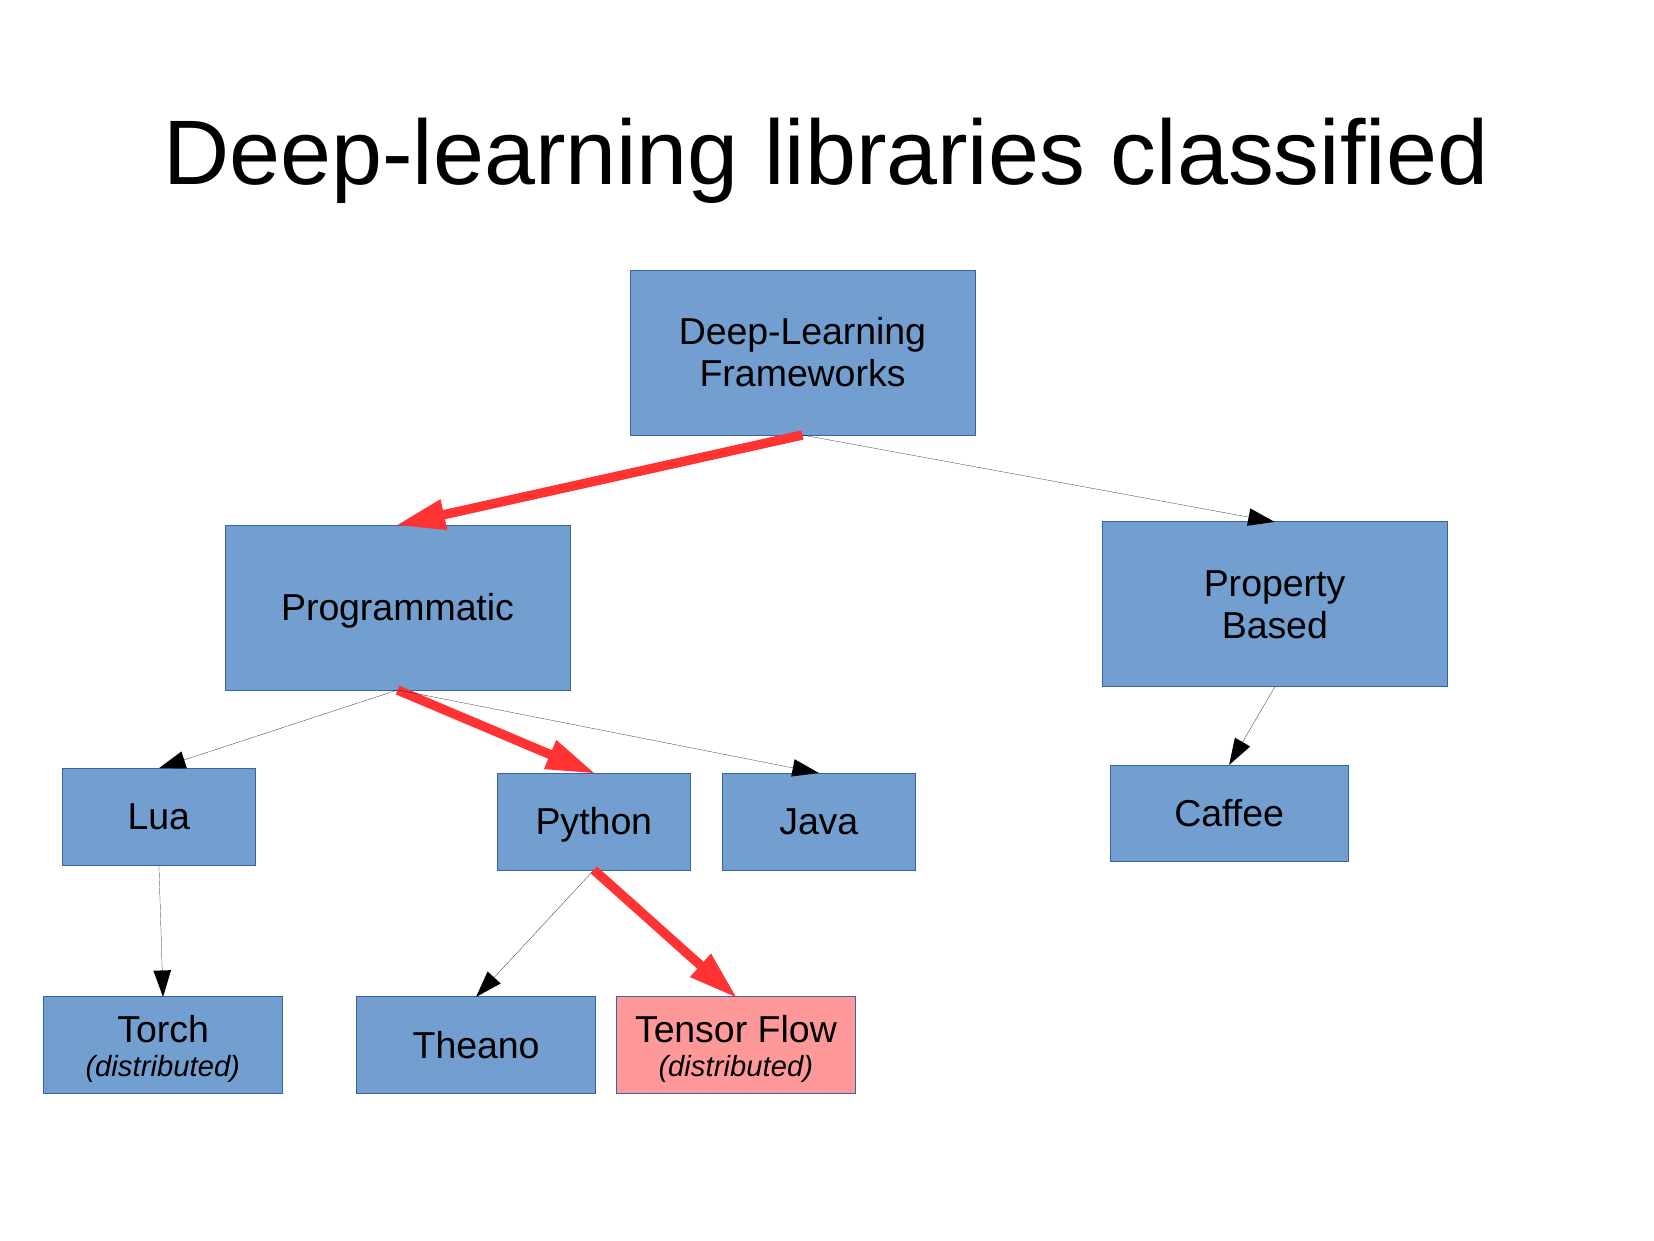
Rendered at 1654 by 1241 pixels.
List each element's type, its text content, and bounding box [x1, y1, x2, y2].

text_box Lua [62, 768, 256, 866]
text_box Property Based [1102, 521, 1448, 687]
text_box Deep-Learning Frameworks [630, 270, 976, 436]
text_box Torch (distributed) [43, 996, 283, 1094]
text_box Theano [356, 996, 596, 1094]
text_box Java [722, 773, 916, 871]
text_box Programmatic [225, 525, 571, 691]
text_box Python [497, 773, 691, 871]
text_box Tensor Flow (distributed) [616, 996, 856, 1094]
text_box Caffee [1110, 765, 1349, 862]
title Deep-learning libraries classified [82, 49, 1571, 257]
